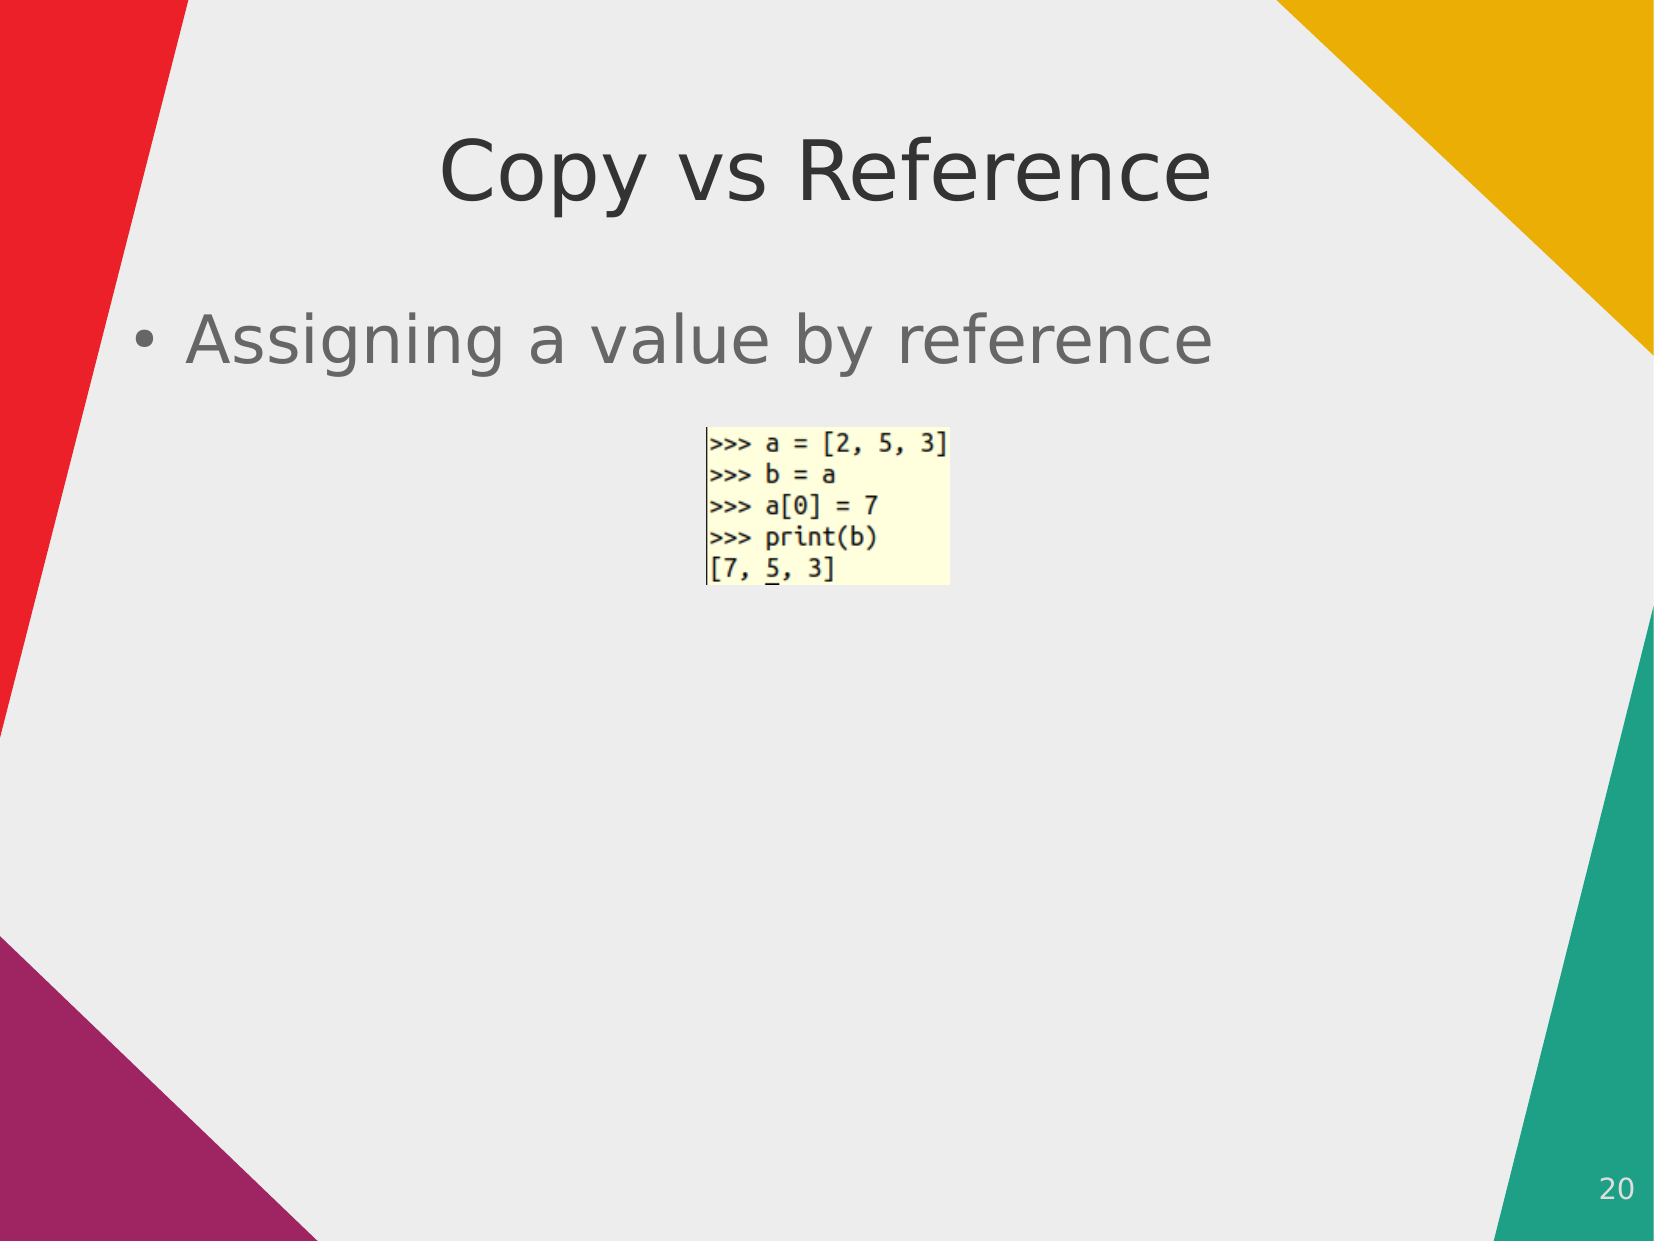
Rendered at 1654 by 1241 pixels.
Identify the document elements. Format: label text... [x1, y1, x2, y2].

list Assigning a value by reference [114, 302, 1539, 1033]
picture [706, 427, 950, 586]
title Copy vs Reference [114, 73, 1539, 271]
